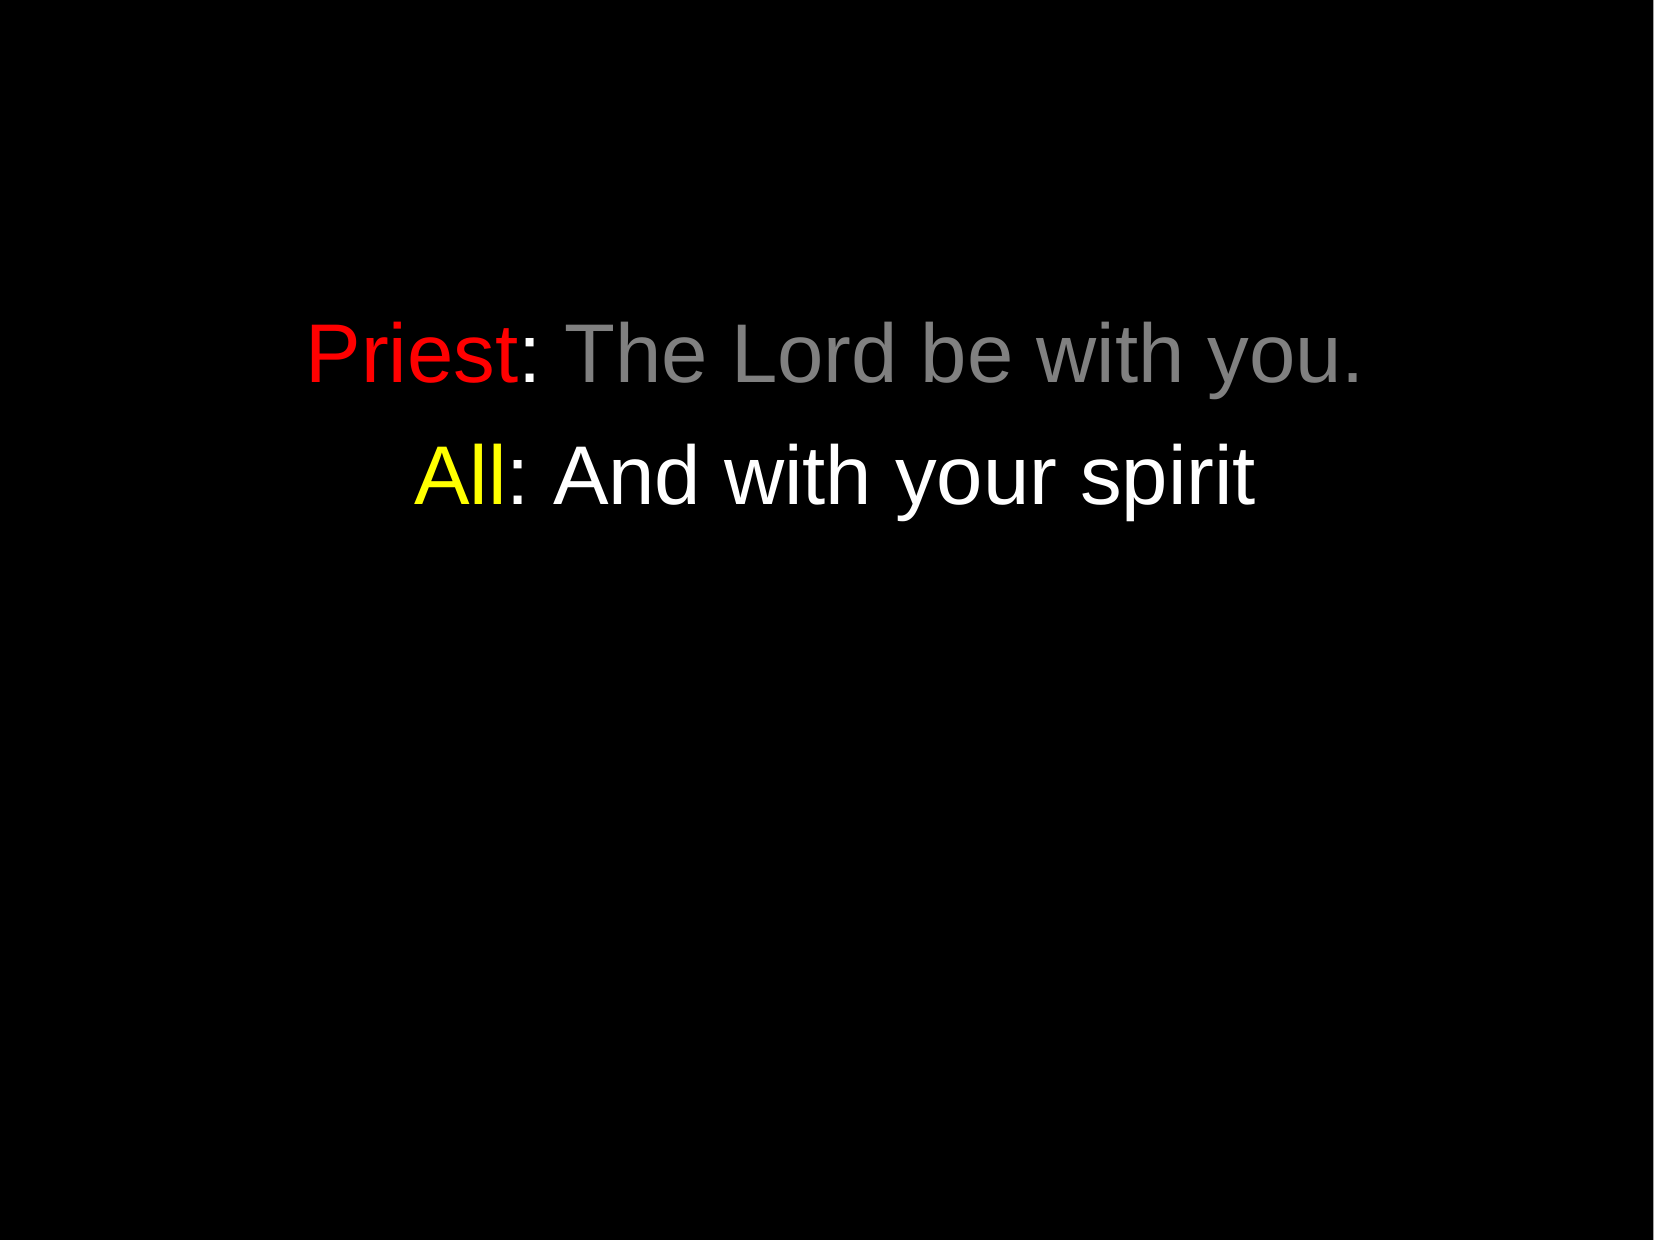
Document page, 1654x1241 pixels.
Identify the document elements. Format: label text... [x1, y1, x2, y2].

list Priest: The Lord be with you. All: And with your spirit [0, 307, 1654, 1027]
